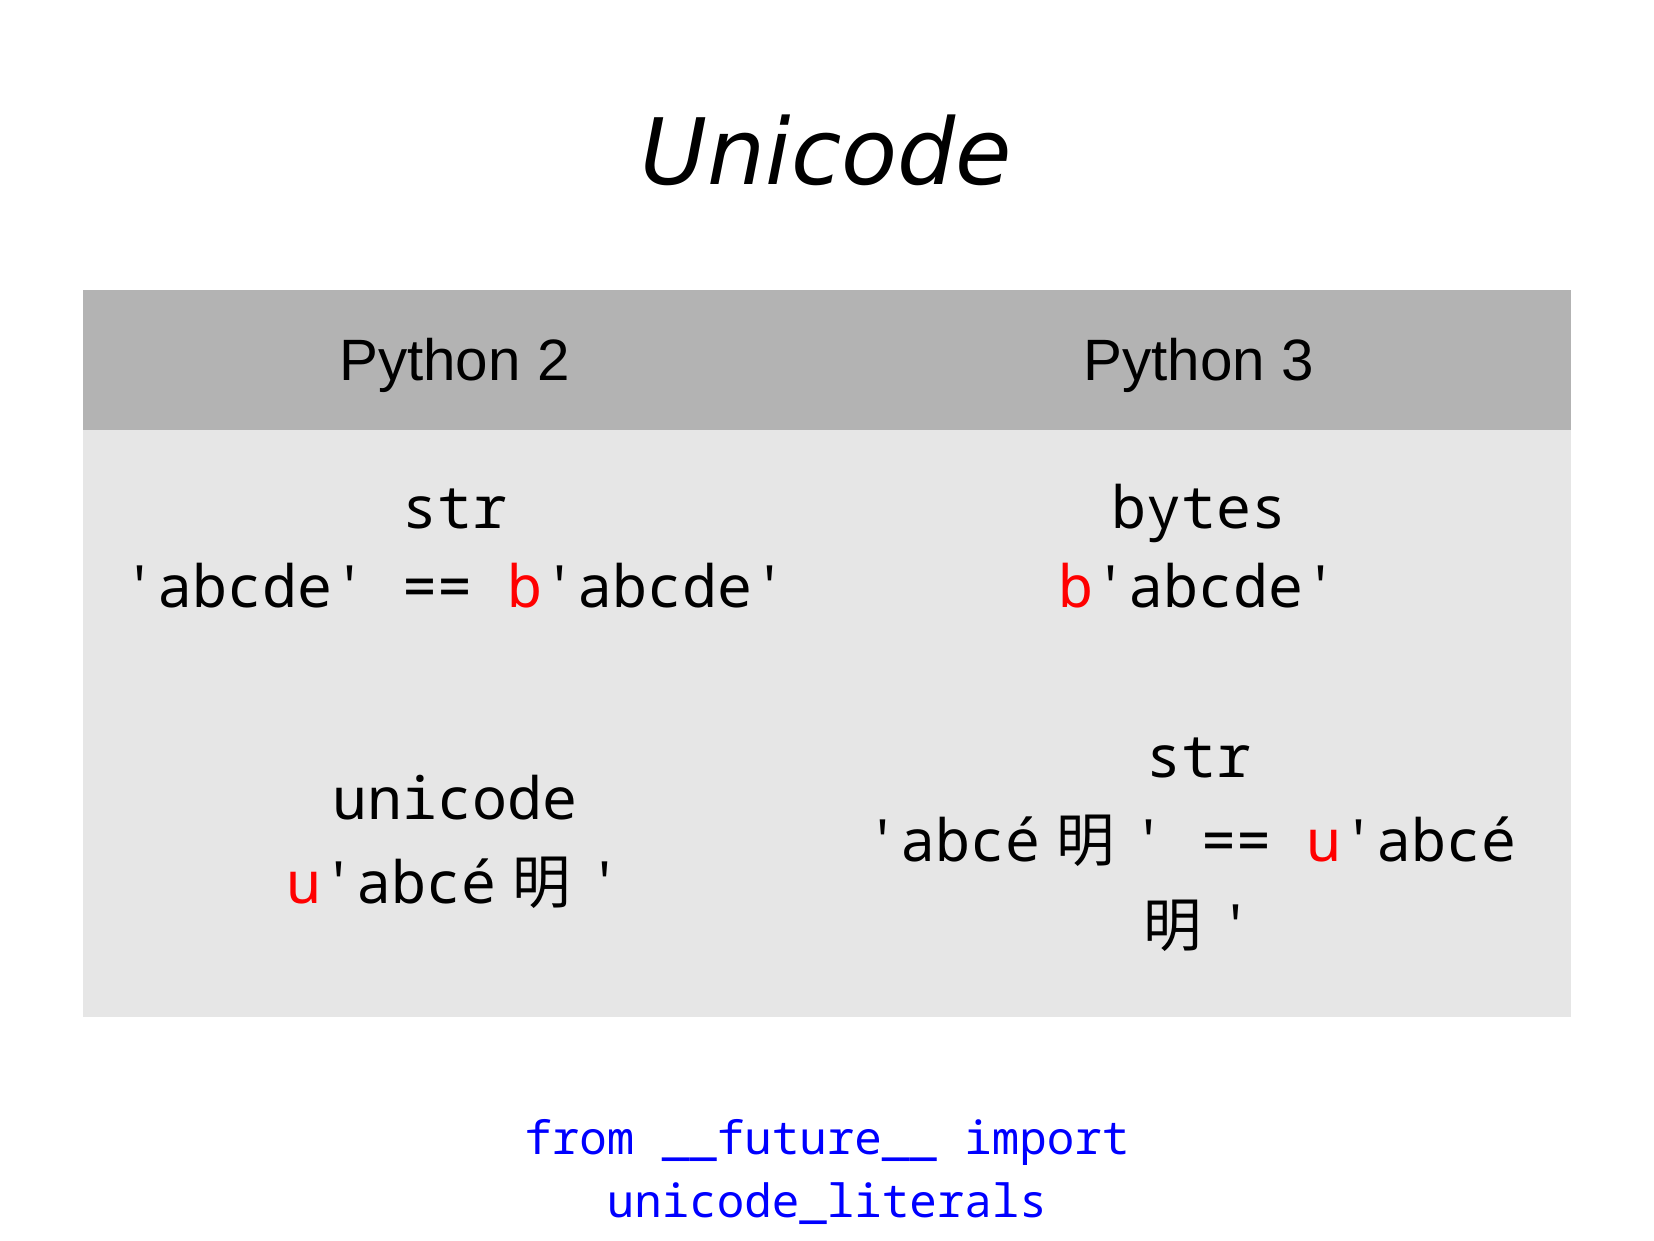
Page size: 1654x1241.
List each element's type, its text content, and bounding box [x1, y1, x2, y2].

title Unicode [82, 49, 1571, 257]
table_cell bytes b'abcde' [827, 430, 1571, 662]
table_cell unicode u'abcé明' [83, 662, 827, 1017]
text_box from __future__ import unicode_literals [336, 1098, 1317, 1160]
table_cell str 'abcé明' == u'abcé明' [827, 662, 1571, 1017]
table_cell str 'abcde' == b'abcde' [83, 430, 827, 662]
table_header Python 2 [83, 290, 827, 430]
table_header Python 3 [827, 290, 1571, 430]
